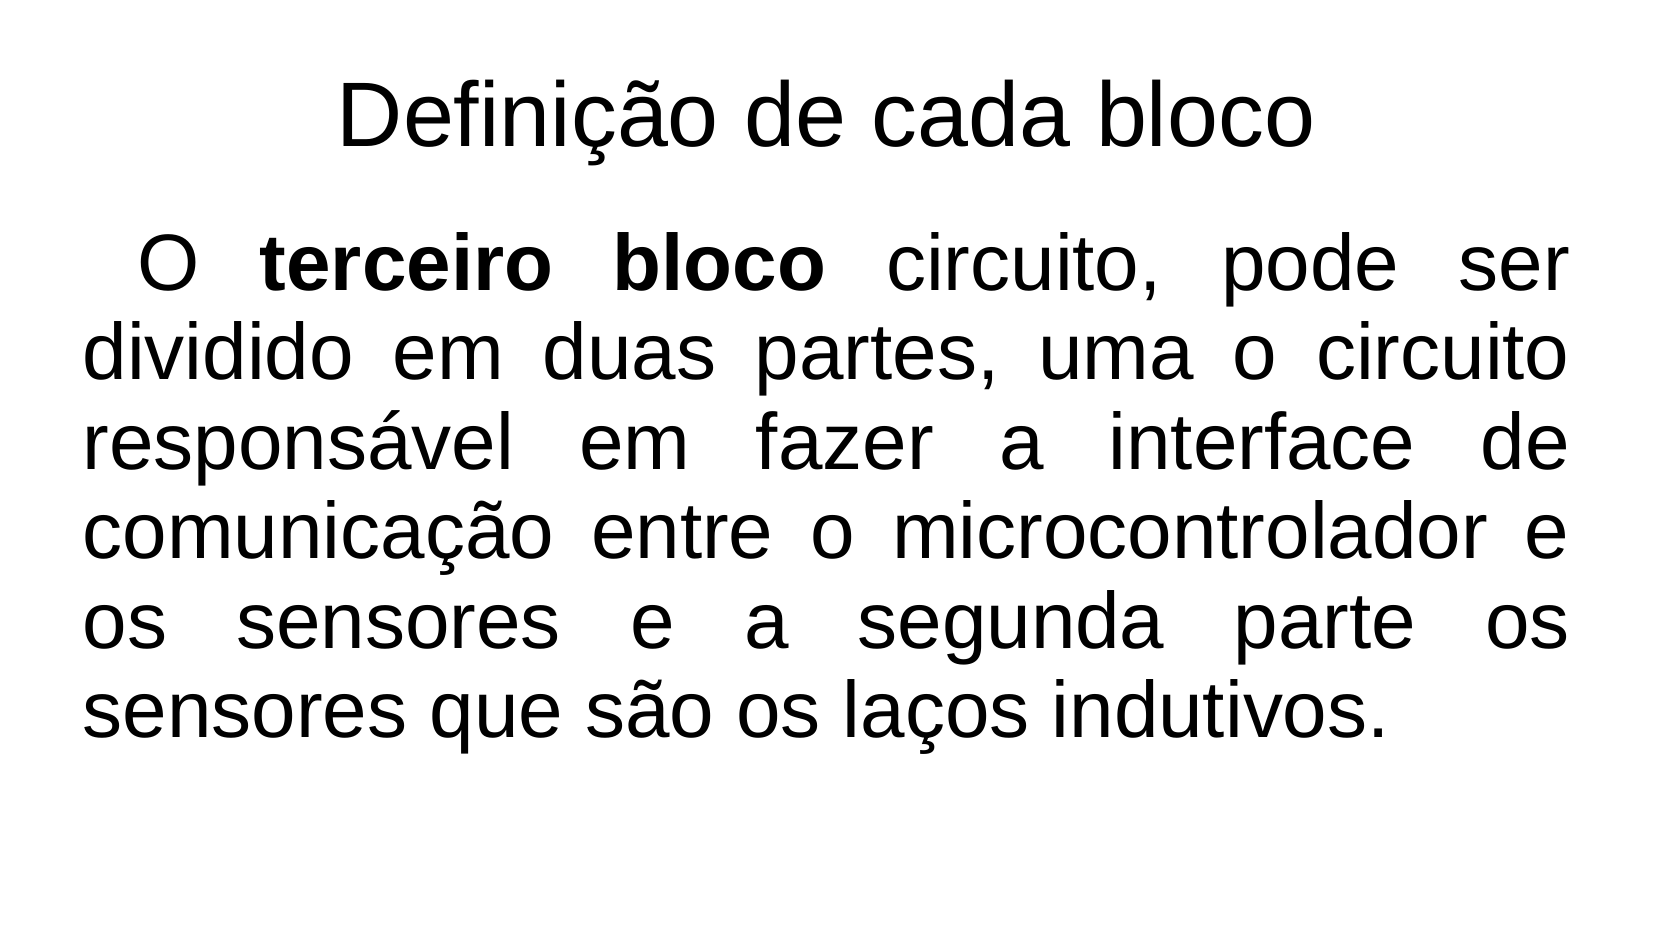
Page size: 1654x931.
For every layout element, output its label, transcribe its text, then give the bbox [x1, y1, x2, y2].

list O terceiro bloco circuito, pode ser dividido em duas partes, uma o circuito responsável em fazer a interface de comunicação entre o microcontrolador e os sensores e a segunda parte os sensores que são os laços indutivos. [82, 217, 1571, 758]
title Definição de cada bloco [82, 37, 1571, 193]
